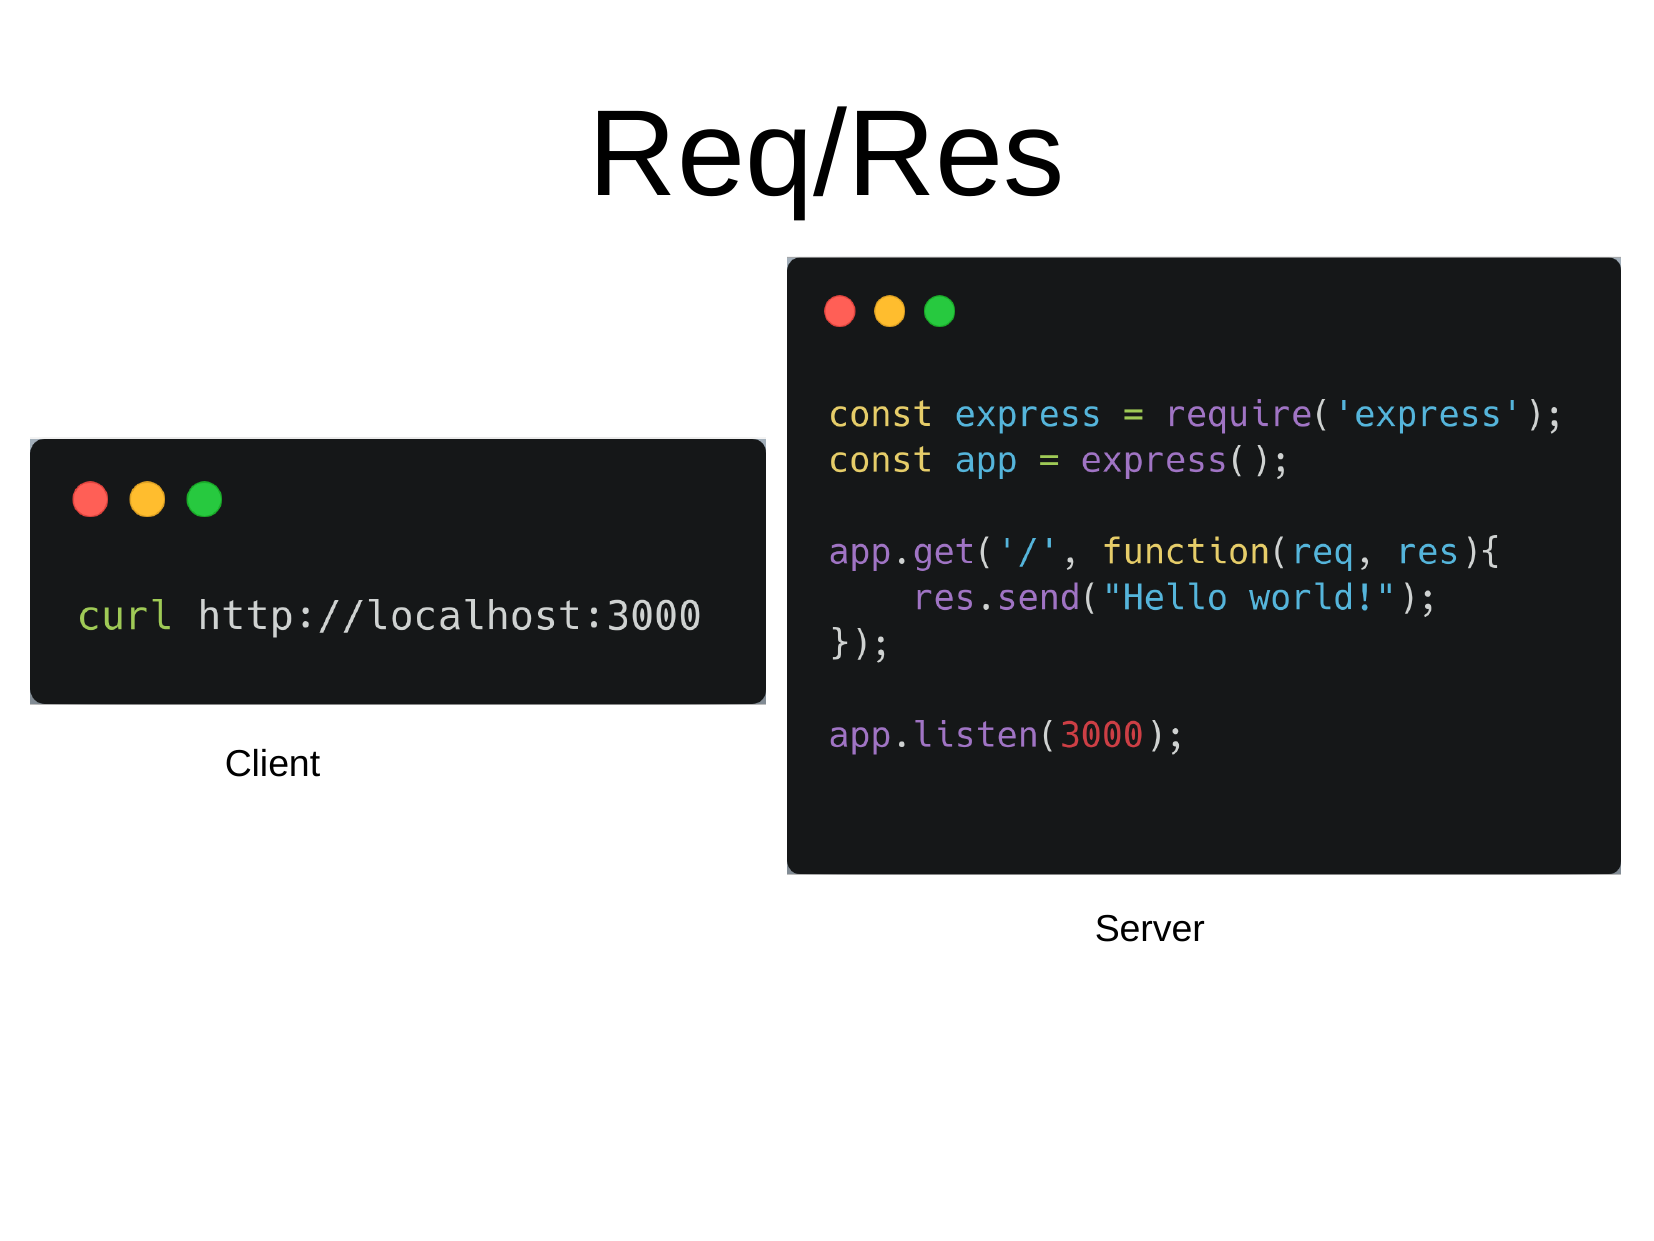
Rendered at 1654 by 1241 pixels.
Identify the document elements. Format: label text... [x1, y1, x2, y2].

title Req/Res [82, 49, 1571, 257]
picture [787, 256, 1621, 875]
text_box Server [1080, 900, 1220, 957]
text_box Client [210, 735, 336, 792]
picture [30, 437, 766, 706]
